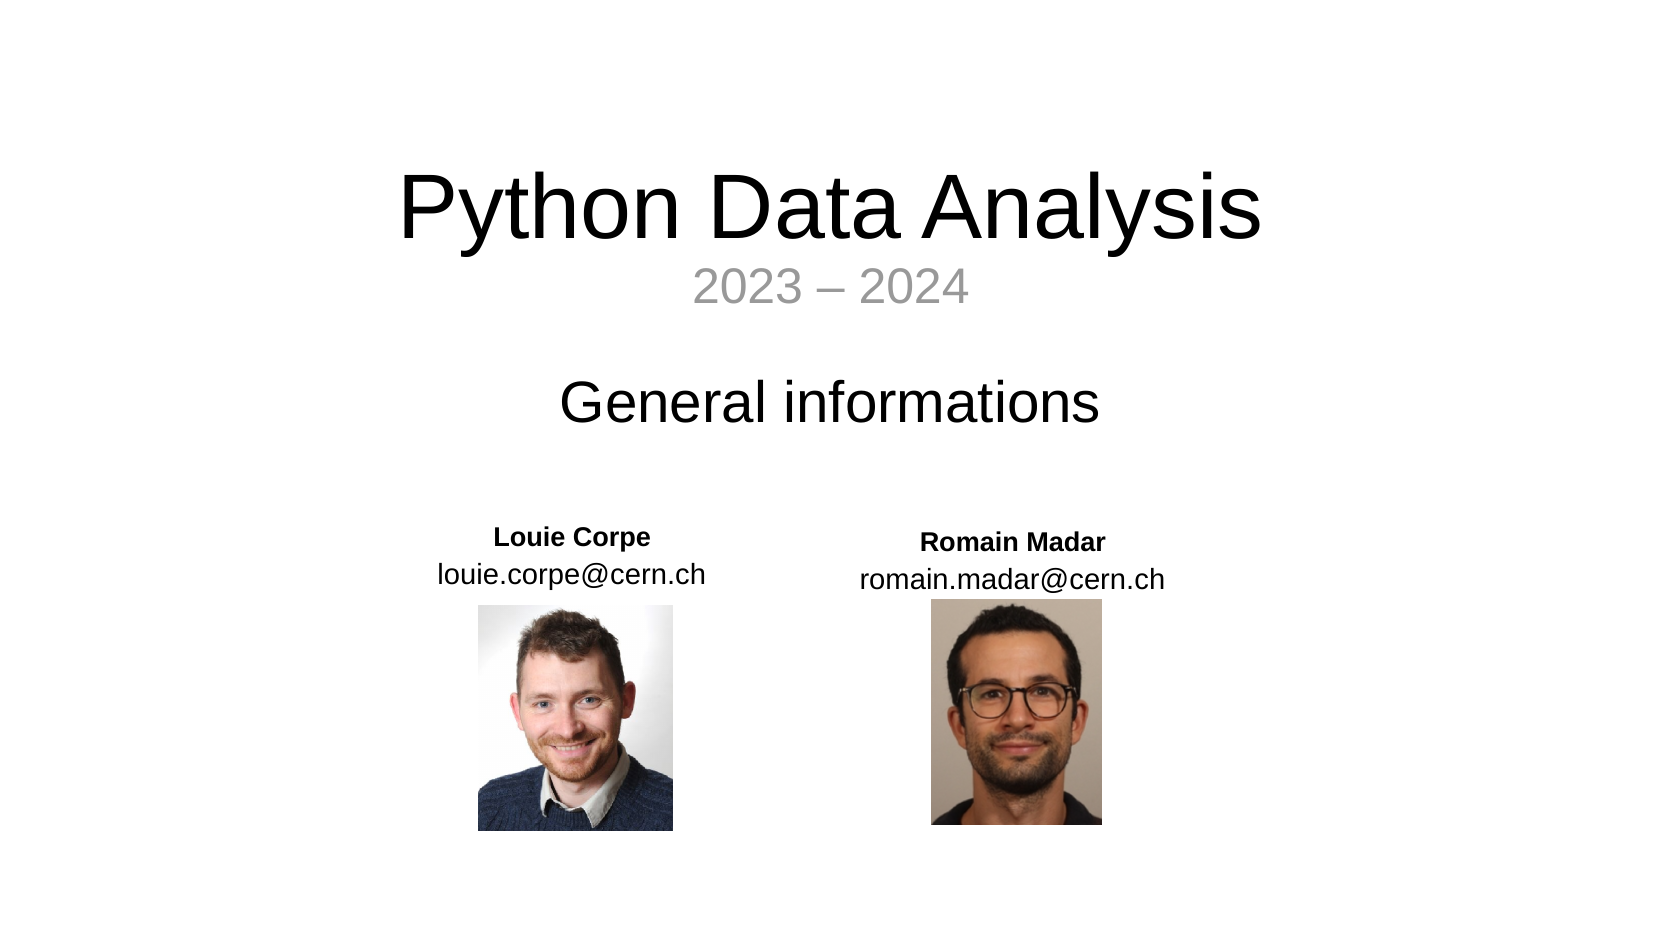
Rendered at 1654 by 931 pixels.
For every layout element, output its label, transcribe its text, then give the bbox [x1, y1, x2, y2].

text_box Louie Corpe louie.corpe@cern.ch [420, 514, 725, 686]
text_box Romain Madar romain.madar@cern.ch [825, 519, 1201, 717]
title Python Data Analysis 2023 – 2024 General informations [86, 155, 1576, 435]
picture [478, 686, 673, 831]
picture [931, 717, 1102, 826]
